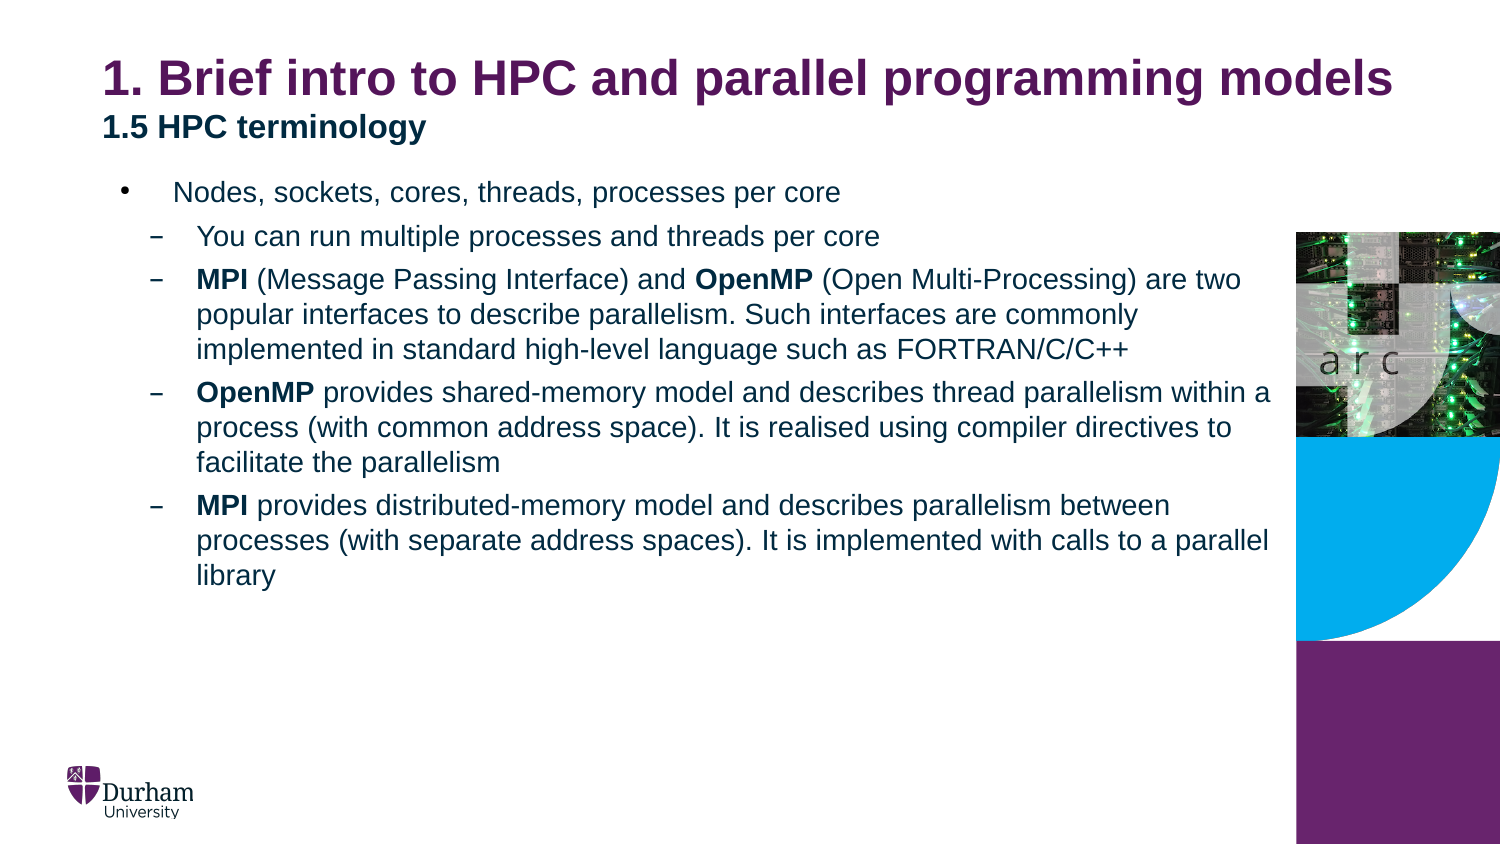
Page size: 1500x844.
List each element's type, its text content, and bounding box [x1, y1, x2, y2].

picture [1296, 232, 1500, 436]
title 1. Brief intro to HPC and parallel programming models 1.5 HPC terminology [101, 45, 1399, 187]
picture [1332, 467, 1500, 640]
list Nodes, sockets, cores, threads, processes per core You can run multiple processes and threads per core MPI (Message Passing Interface) and OpenMP (Open Multi-Processing) are two popular interfaces to describe parallelism. Such interfaces are commonly implemented in standard high-level language such as FORTRAN/C/C++ OpenMP provides shared-memory model and describes thread parallelism within a process (with common address space). It is realised using compiler directives to facilitate the parallelism MPI provides distributed-memory model and describes parallelism between processes (with separate address spaces). It is implemented with calls to a parallel library [101, 173, 1297, 512]
picture [67, 766, 193, 819]
text_box [1296, 640, 1500, 844]
